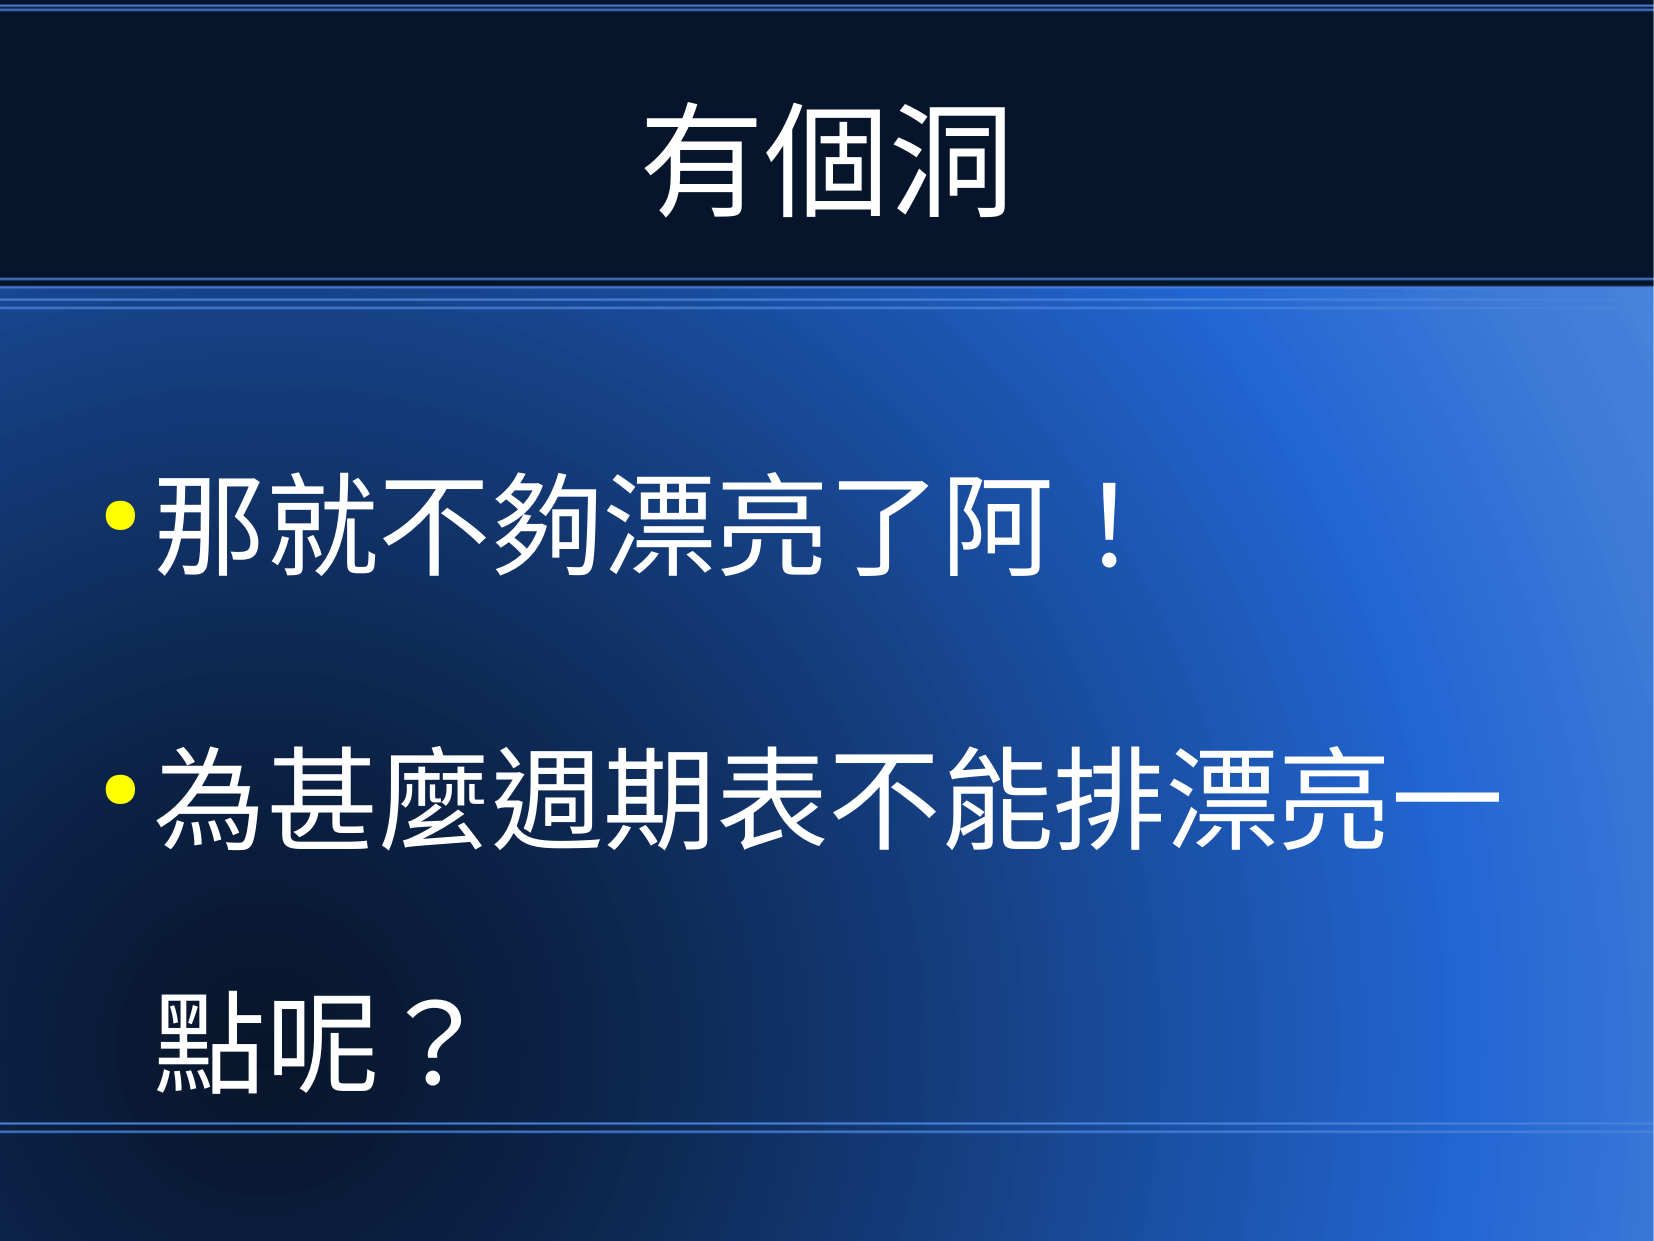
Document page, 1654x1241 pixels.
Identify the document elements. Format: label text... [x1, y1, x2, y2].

list 那就不夠漂亮了阿！ 為甚麼週期表不能排漂亮一點呢？ [82, 355, 1571, 1241]
picture [0, 0, 1654, 1241]
title 有個洞 [82, 49, 1571, 257]
